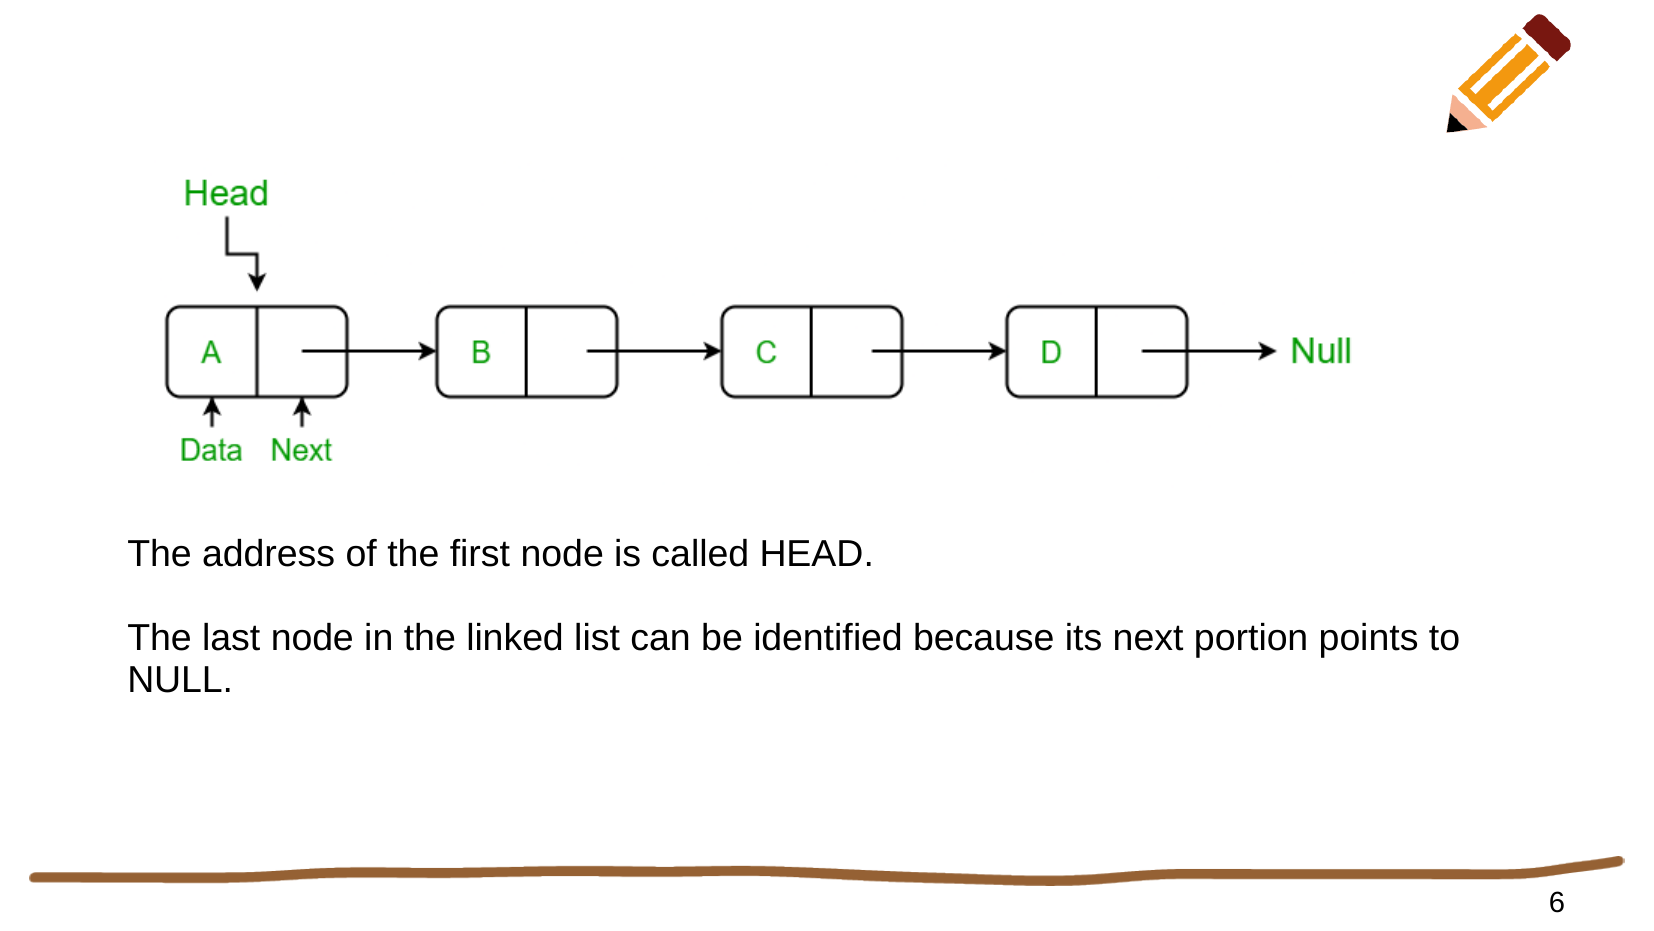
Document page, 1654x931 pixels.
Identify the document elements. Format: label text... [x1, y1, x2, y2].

text_box The address of the first node is called HEAD. The last node in the linked list can be identified because its next portion points to NULL. [112, 525, 1576, 751]
picture [1446, 14, 1571, 133]
picture [29, 856, 1625, 886]
picture [150, 156, 1368, 488]
